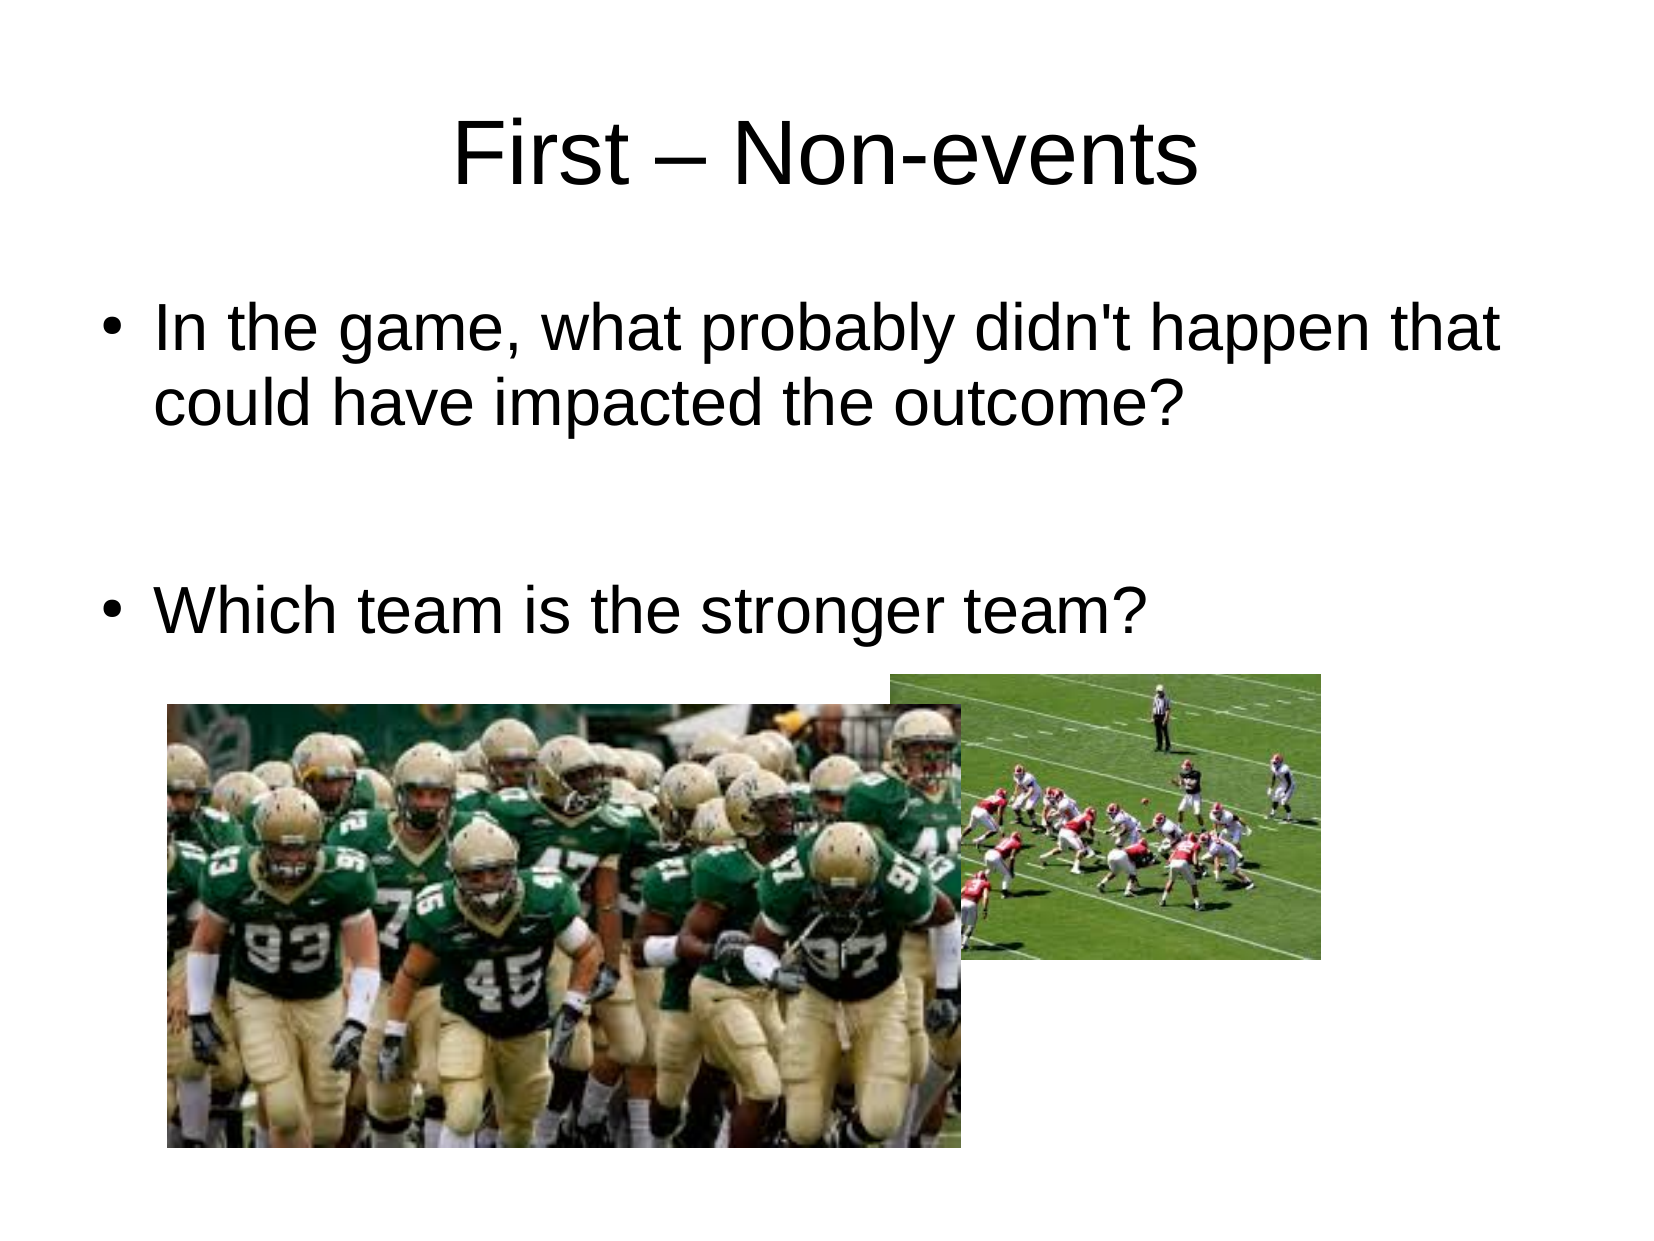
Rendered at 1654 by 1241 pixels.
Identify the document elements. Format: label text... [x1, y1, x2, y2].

title First – Non-events [82, 49, 1571, 257]
list In the game, what probably didn't happen that could have impacted the outcome? Which team is the stronger team? [82, 290, 1571, 1010]
picture [167, 674, 1321, 1148]
